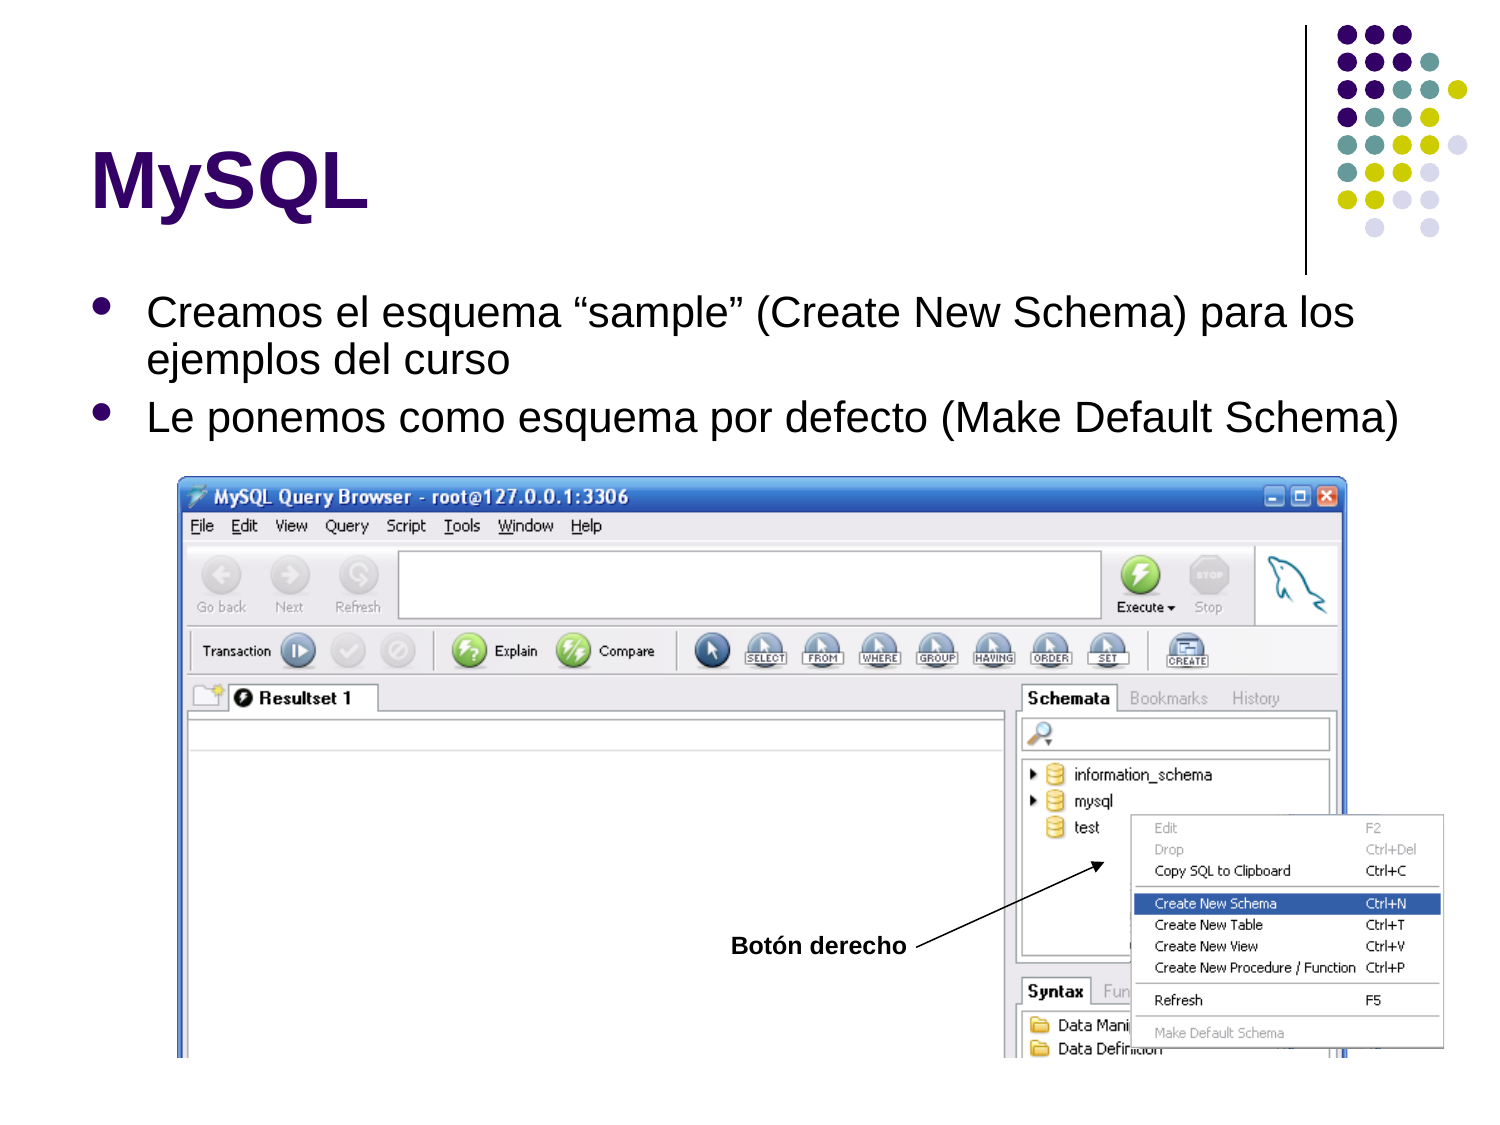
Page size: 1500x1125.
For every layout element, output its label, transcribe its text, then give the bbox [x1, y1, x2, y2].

text_box Botón derecho [716, 922, 939, 968]
picture [177, 476, 1445, 1058]
title MySQL [74, 20, 1313, 233]
list Creamos el esquema “sample” (Create New Schema) para los ejemplos del curso Le ponemos como esquema por defecto (Make Default Schema) [75, 281, 1426, 465]
